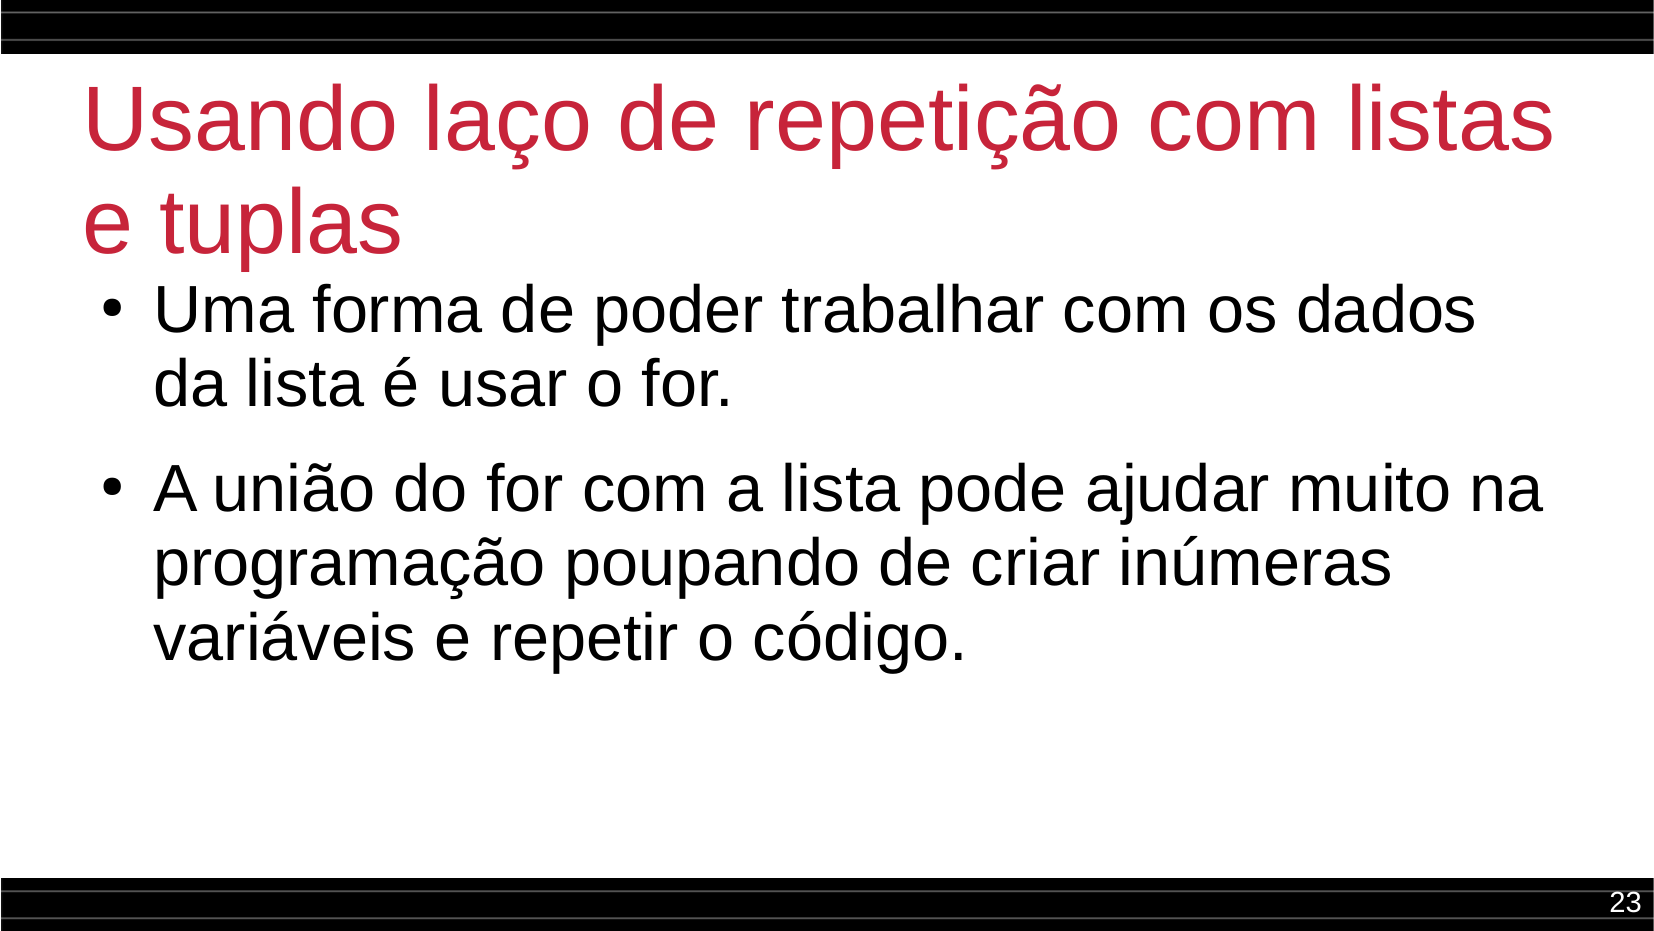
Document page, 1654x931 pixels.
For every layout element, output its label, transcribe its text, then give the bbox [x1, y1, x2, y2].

list Uma forma de poder trabalhar com os dados da lista é usar o for. A união do for com a lista pode ajudar muito na programação poupando de criar inúmeras variáveis e repetir o código. [82, 271, 1571, 758]
title Usando laço de repetição com listas e tuplas [82, 67, 1571, 271]
picture [1, 0, 1654, 54]
picture [1, 878, 1654, 931]
